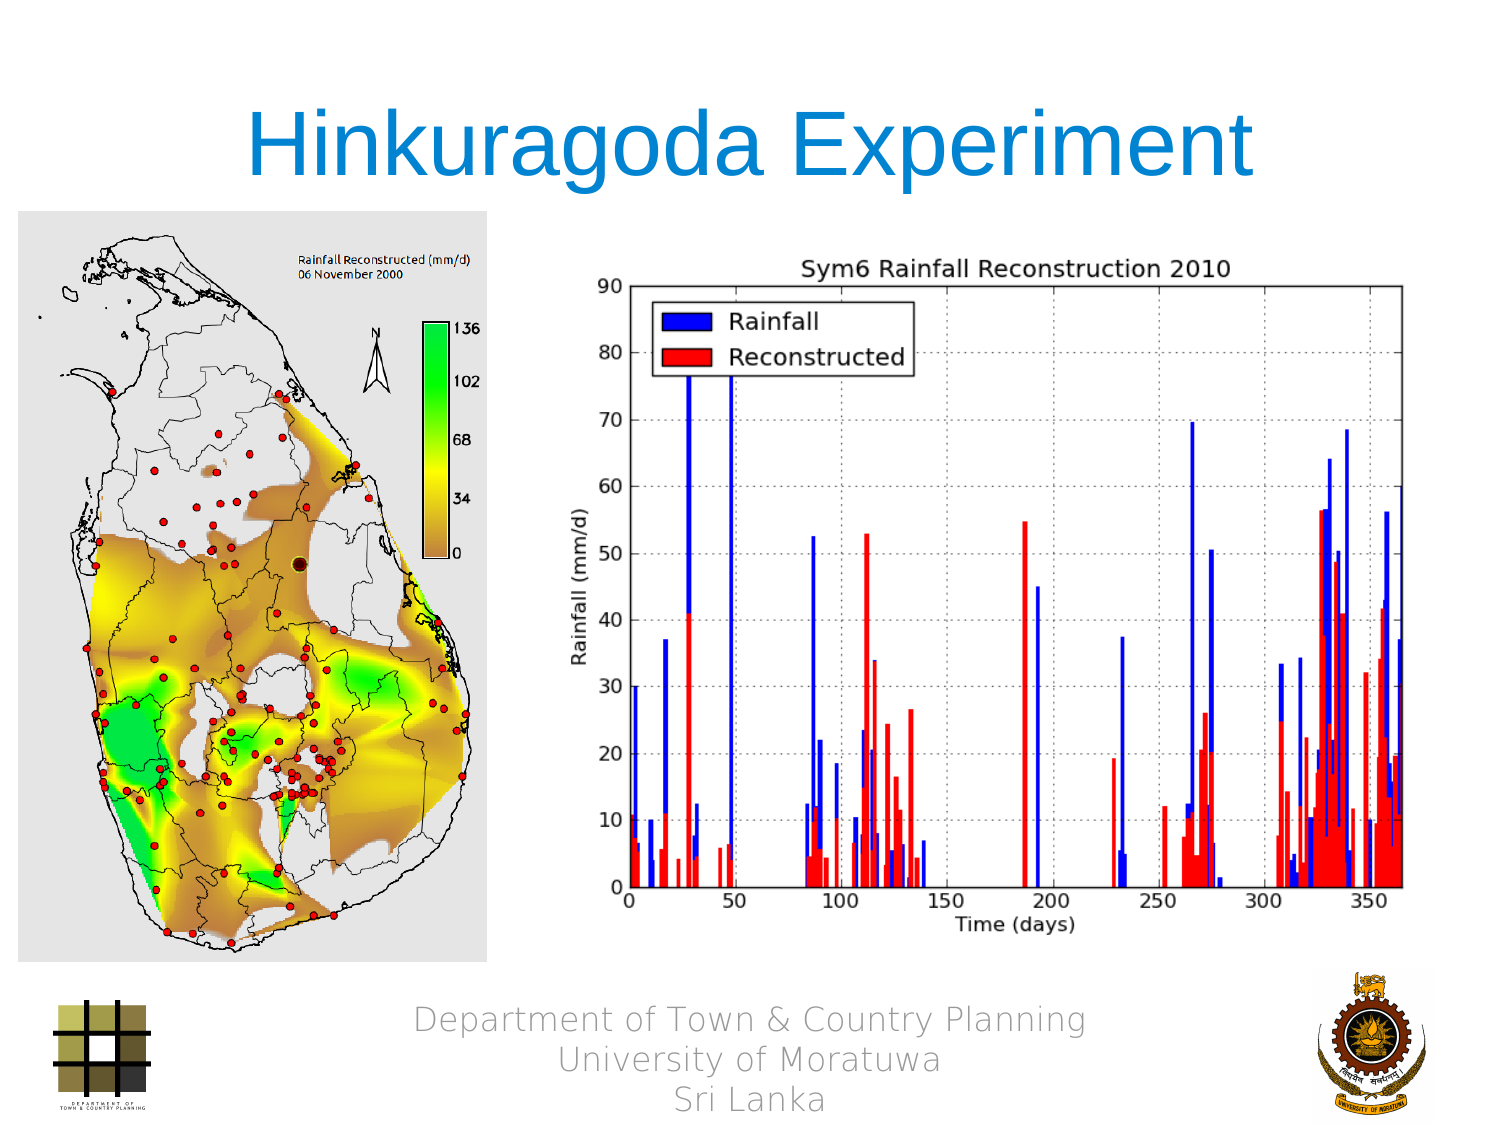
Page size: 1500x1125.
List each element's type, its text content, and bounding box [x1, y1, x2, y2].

picture [1312, 966, 1435, 1125]
picture [53, 1000, 151, 1110]
picture [505, 211, 1500, 962]
picture [18, 211, 487, 962]
title Hinkuragoda Experiment [75, 45, 1426, 233]
